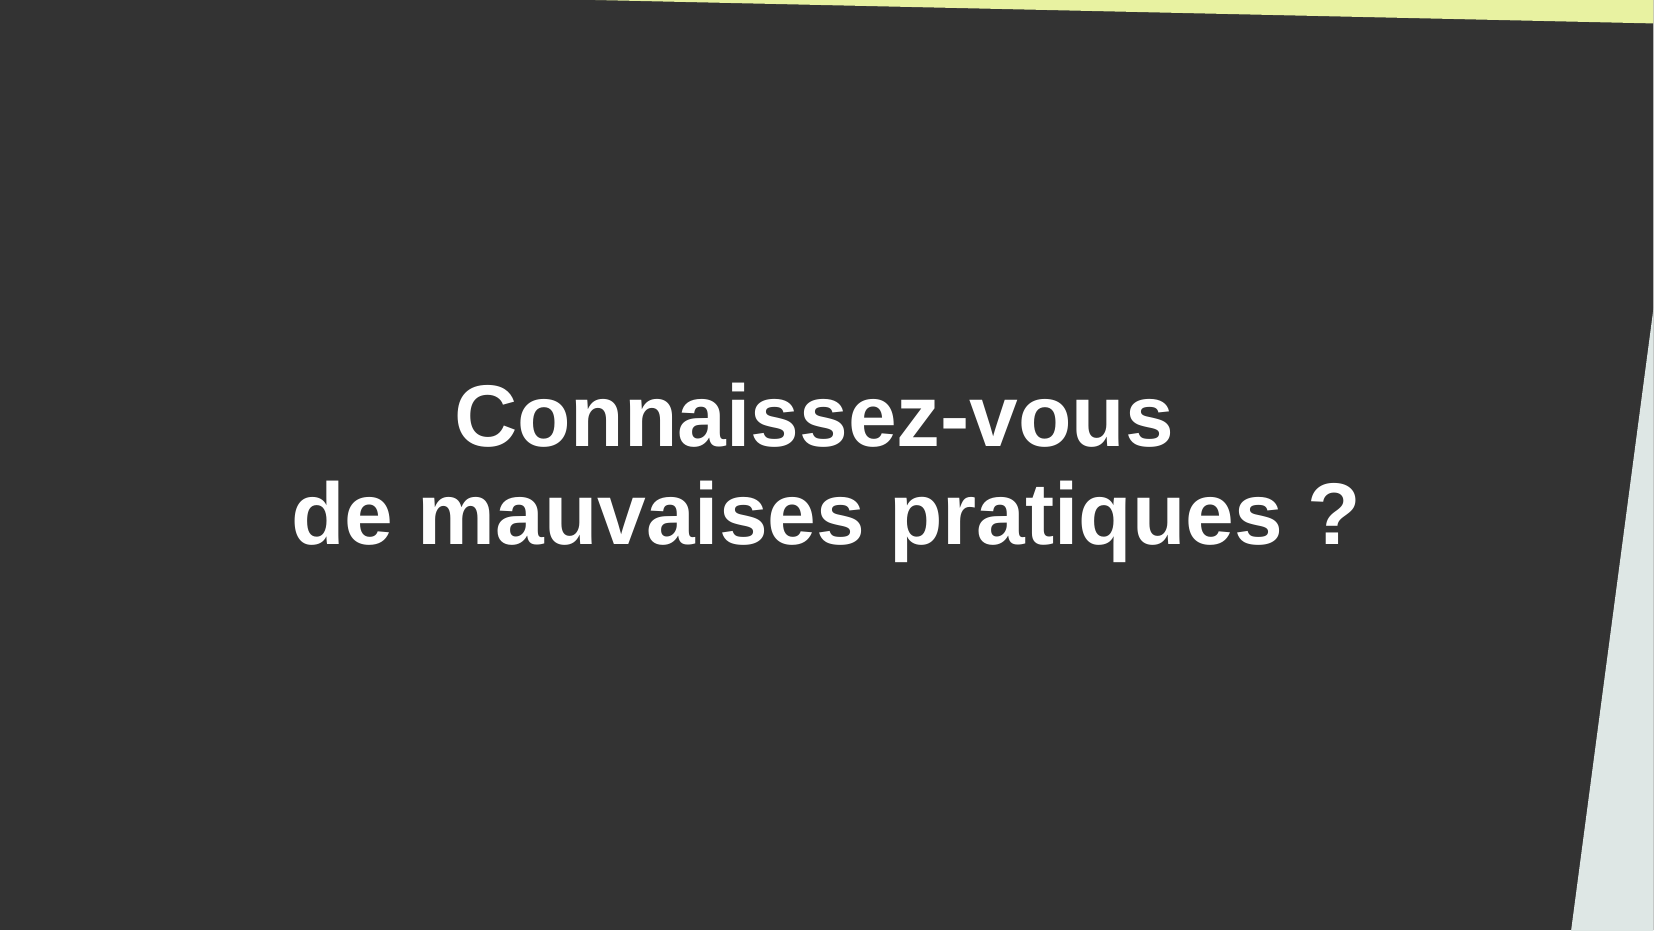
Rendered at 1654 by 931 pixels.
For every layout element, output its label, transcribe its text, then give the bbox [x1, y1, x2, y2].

text_box [1571, 304, 1654, 931]
text_box [595, 0, 1654, 24]
title Connaissez-vous de mauvaises pratiques ? [31, 367, 1622, 563]
